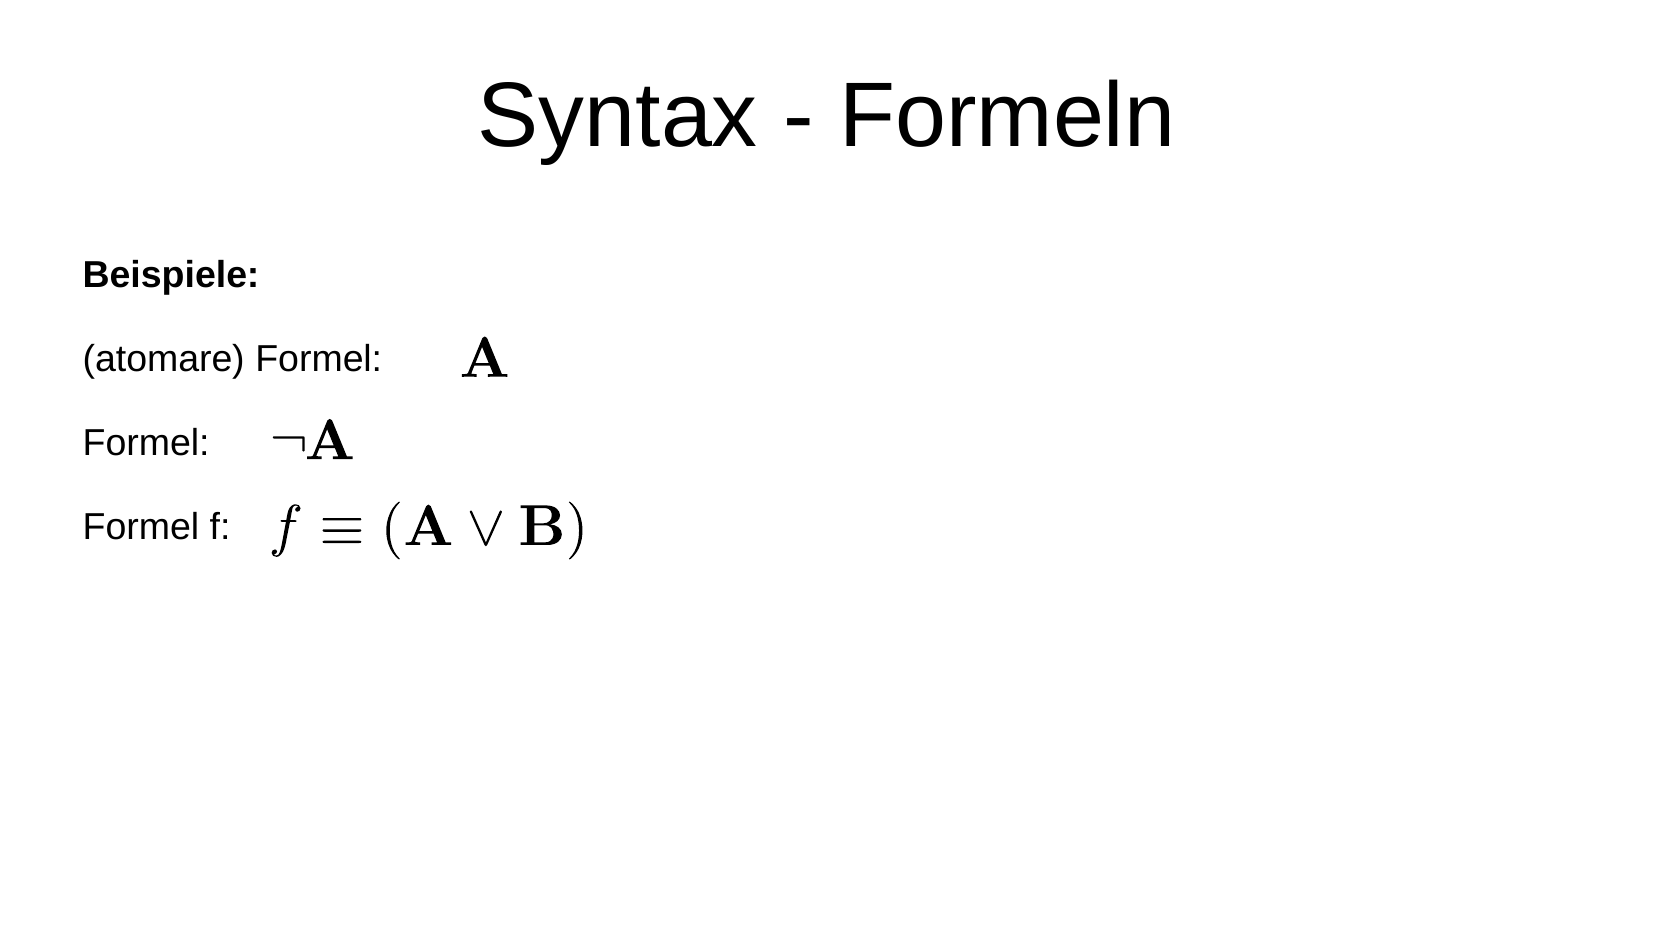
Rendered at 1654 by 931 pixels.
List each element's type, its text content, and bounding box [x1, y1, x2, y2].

text_box [271, 501, 583, 560]
text_box [307, 418, 353, 460]
text_box [461, 336, 508, 377]
subtitle Beispiele: (atomare) Formel: Formel: Formel f: [82, 235, 1571, 775]
text_box [272, 436, 305, 452]
title Syntax - Formeln [82, 37, 1571, 193]
